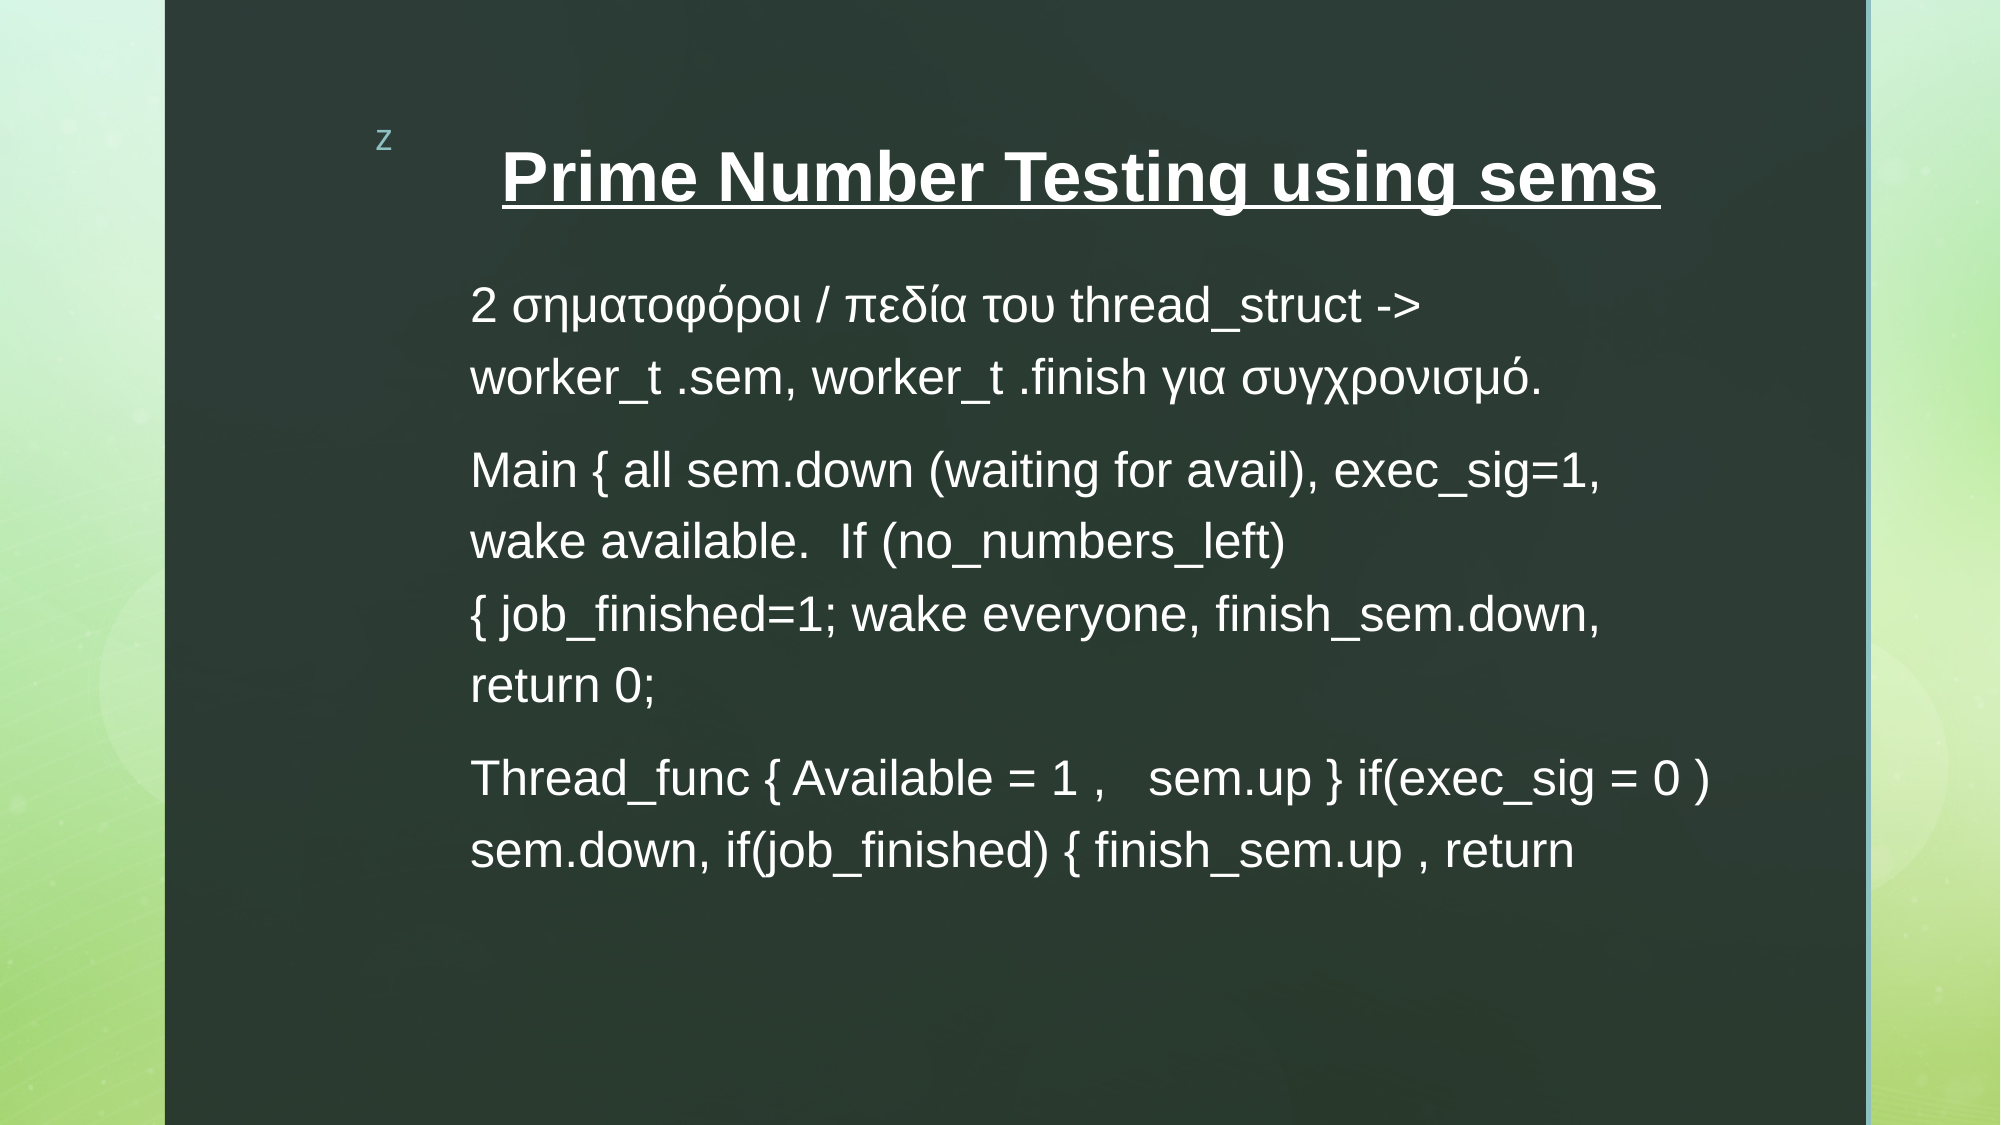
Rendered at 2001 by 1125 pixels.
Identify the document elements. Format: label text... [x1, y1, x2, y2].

list 2 σηματοφόροι / πεδία του thread_struct -> worker_t .sem, worker_t .finish για συγχρονισμό. Main { all sem.down (waiting for avail), exec_sig=1, wake available. Ιf (no_numbers_left) { job_finished=1; wake everyone, finish_sem.down, return 0; Thread_func { Available = 1 , sem.up } if(exec_sig = 0 ) sem.down, if(job_finished) { finish_sem.up , return [454, 238, 1734, 993]
title Prime Number Testing using sems [428, 132, 1734, 310]
